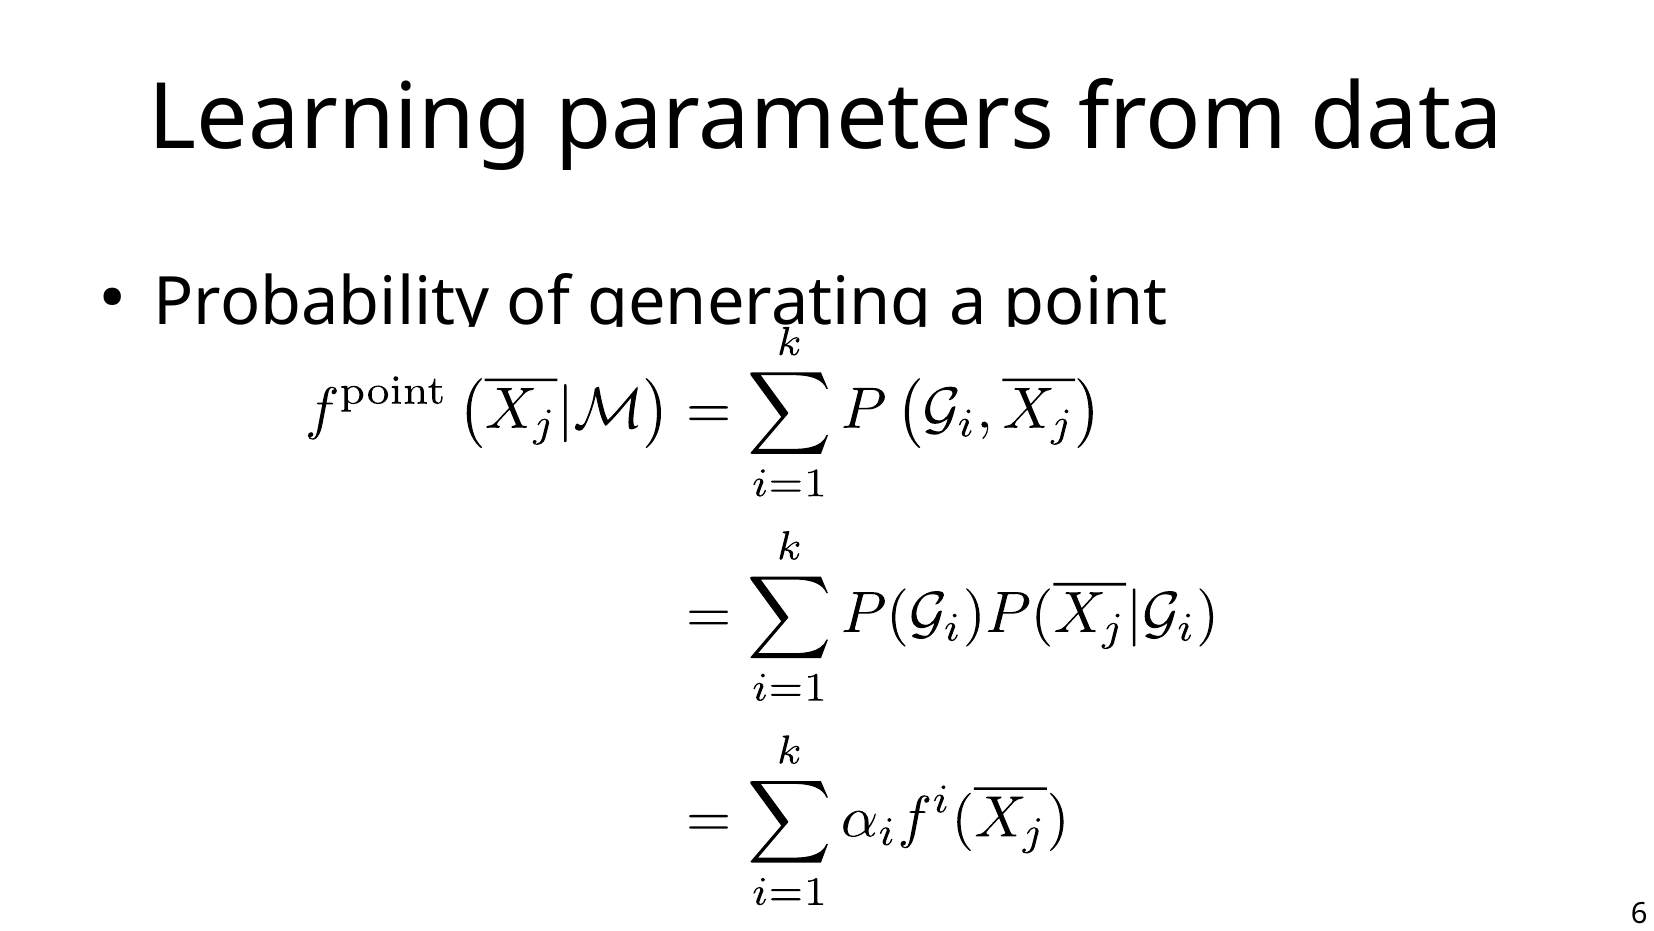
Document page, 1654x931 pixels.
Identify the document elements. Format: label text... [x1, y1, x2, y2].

title Learning parameters from data [4, 1, 1650, 226]
list Probability of generating a point [82, 253, 1571, 793]
text_box [304, 326, 1219, 906]
